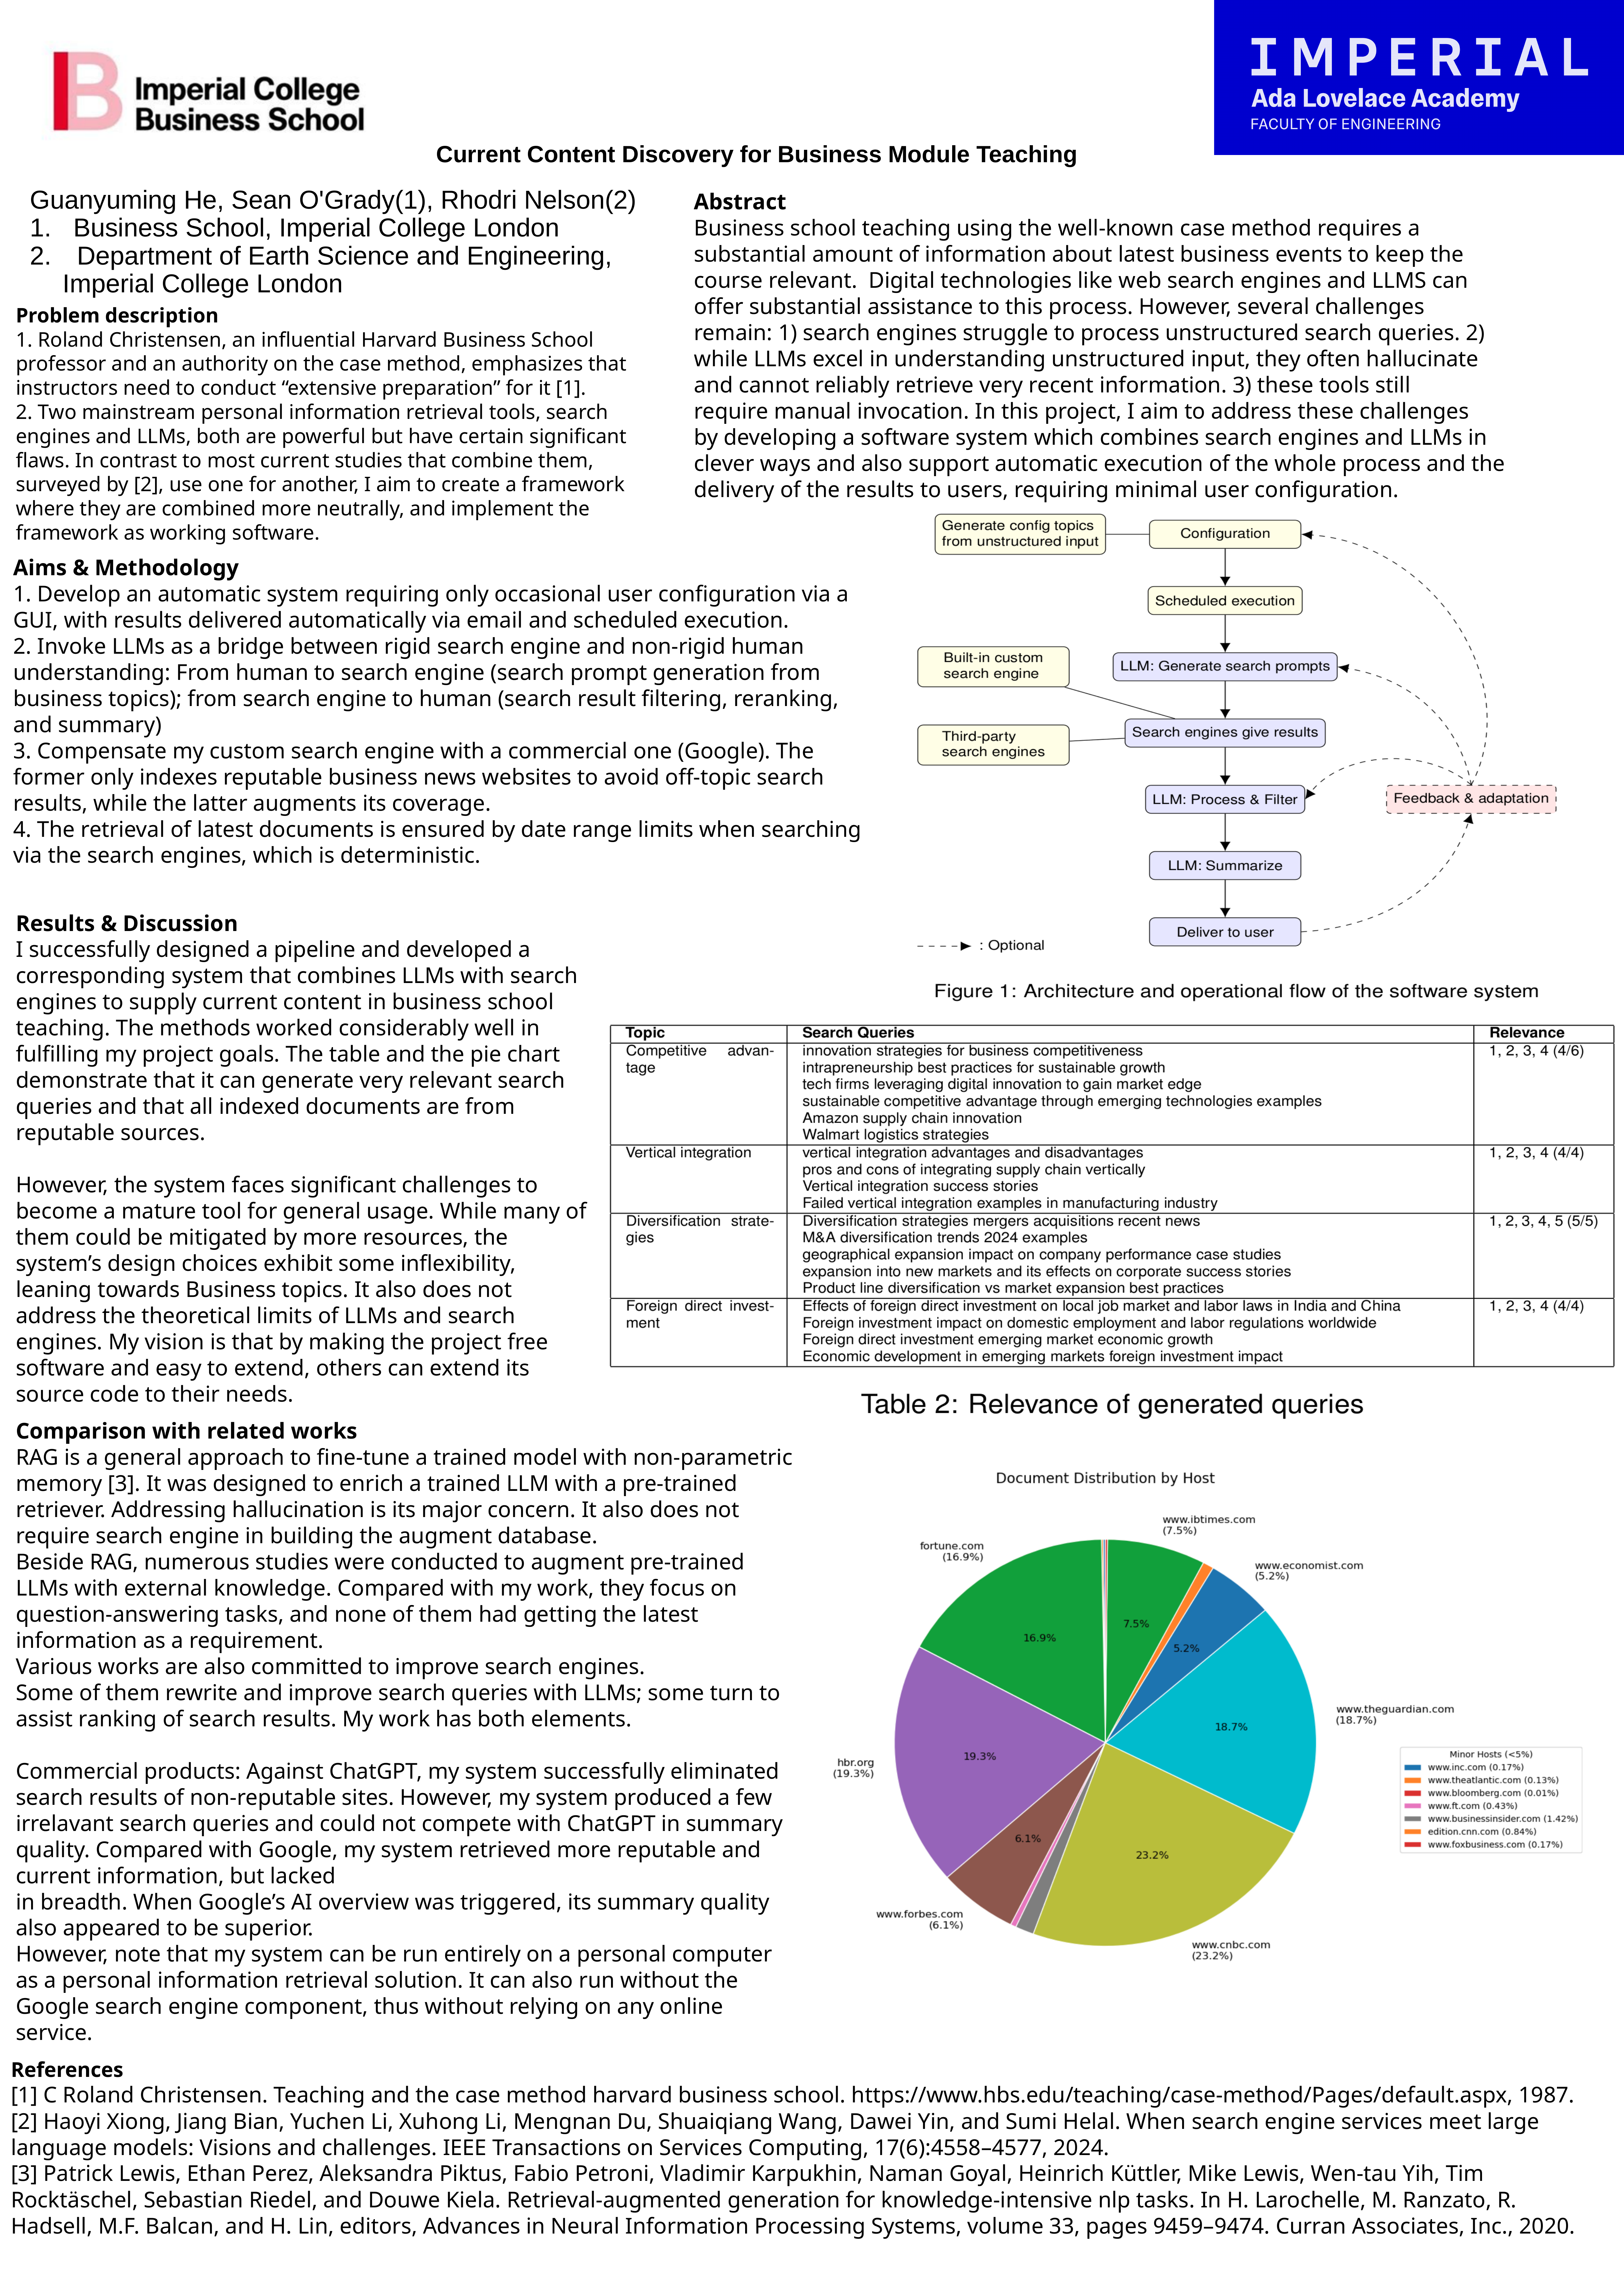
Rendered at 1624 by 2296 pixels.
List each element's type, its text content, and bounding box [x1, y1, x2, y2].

text_box Problem description 1. Roland Christensen, an influential Harvard Business School professor and an authority on the case method, emphasizes that instructors need to conduct “extensive preparation” for it [1]. 2. Two mainstream personal information retrieval tools, search engines and LLMs, both are powerful but have certain significant flaws. In contrast to most current studies that combine them, surveyed by [2], use one for another, I aim to create a framework where they are combined more neutrally, and implement the framework as working software. [12, 301, 687, 552]
picture [601, 1018, 1622, 1423]
text_box Aims & Methodology 1. Develop an automatic system requiring only occasional user configuration via a GUI, with results delivered automatically via email and scheduled execution. 2. Invoke LLMs as a bridge between rigid search engine and non-rigid human understanding: From human to search engine (search prompt generation from business topics); from search engine to human (search result filtering, reranking, and summary) 3. Compensate my custom search engine with a commercial one (Google). The former only indexes reputable business news websites to avoid off-topic search results, while the latter augments its coverage. 4. The retrieval of latest documents is ensured by date range limits when searching via the search engines, which is deterministic. [9, 552, 883, 922]
text_box Results & Discussion I successfully designed a pipeline and developed a corresponding system that combines LLMs with search engines to supply current content in business school teaching. The methods worked considerably well in fulfilling my project goals. The table and the pie chart demonstrate that it can generate very relevant search queries and that all indexed documents are from reputable sources. However, the system faces significant challenges to become a mature tool for general usage. While many of them could be mitigated by more resources, the system’s design choices exhibit some inflexibility, leaning towards Business topics. It also does not address the theoretical limits of LLMs and search engines. My vision is that by making the project free software and easy to extend, others can extend its source code to their needs. [12, 907, 601, 1408]
picture [1214, 0, 1624, 155]
picture [908, 512, 1558, 1006]
text_box Abstract Business school teaching using the well-known case method requires a substantial amount of information about latest business events to keep the course relevant. Digital technologies like web search engines and LLMS can offer substantial assistance to this process. However, several challenges remain: 1) search engines struggle to process unstructured search queries. 2) while LLMs excel in understanding unstructured input, they often hallucinate and cannot reliably retrieve very recent information. 3) these tools still require manual invocation. In this project, I aim to address these challenges by developing a software system which combines search engines and LLMs in clever ways and also support automatic execution of the whole process and the delivery of the results to users, requiring minimal user configuration. [691, 186, 1599, 529]
text_box Guanyuming He, Sean O'Grady(1), Rhodri Nelson(2) Business School, Imperial College London Department of Earth Science and Engineering, Imperial College London [26, 184, 663, 301]
text_box References [1] C Roland Christensen. Teaching and the case method harvard business school. https://www.hbs.edu/teaching/case-method/Pages/default.aspx, 1987. [2] Haoyi Xiong, Jiang Bian, Yuchen Li, Xuhong Li, Mengnan Du, Shuaiqiang Wang, Dawei Yin, and Sumi Helal. When search engine services meet large language models: Visions and challenges. IEEE Transactions on Services Computing, 17(6):4558–4577, 2024. [3] Patrick Lewis, Ethan Perez, Aleksandra Piktus, Fabio Petroni, Vladimir Karpukhin, Naman Goyal, Heinrich Küttler, Mike Lewis, Wen-tau Yih, Tim Rocktäschel, Sebastian Riedel, and Douwe Kiela. Retrieval-augmented generation for knowledge-intensive nlp tasks. In H. Larochelle, M. Ranzato, R. Hadsell, M.F. Balcan, and H. Lin, editors, Advances in Neural Information Processing Systems, volume 33, pages 9459–9474. Curran Associates, Inc., 2020. [8, 2055, 1607, 2239]
picture [831, 1471, 1582, 1962]
title Current Content Discovery for Business Module Teaching [417, 129, 1107, 181]
picture [0, 0, 417, 184]
text_box Comparison with related works RAG is a general approach to fine-tune a trained model with non-parametric memory [3]. It was designed to enrich a trained LLM with a pre-trained retriever. Addressing hallucination is its major concern. It also does not require search engine in building the augment database. Beside RAG, numerous studies were conducted to augment pre-trained LLMs with external knowledge. Compared with my work, they focus on question-answering tasks, and none of them had getting the latest information as a requirement. Various works are also committed to improve search engines. Some of them rewrite and improve search queries with LLMs; some turn to assist ranking of search results. My work has both elements. Commercial products: Against ChatGPT, my system successfully eliminated search results of non-reputable sites. However, my system produced a few irrelavant search queries and could not compete with ChatGPT in summary quality. Compared with Google, my system retrieved more reputable and current information, but lacked in breadth. When Google’s AI overview was triggered, its summary quality also appeared to be superior. However, note that my system can be run entirely on a personal computer as a personal information retrieval solution. It can also run without the Google search engine component, thus without relying on any online service. [12, 1415, 797, 2073]
